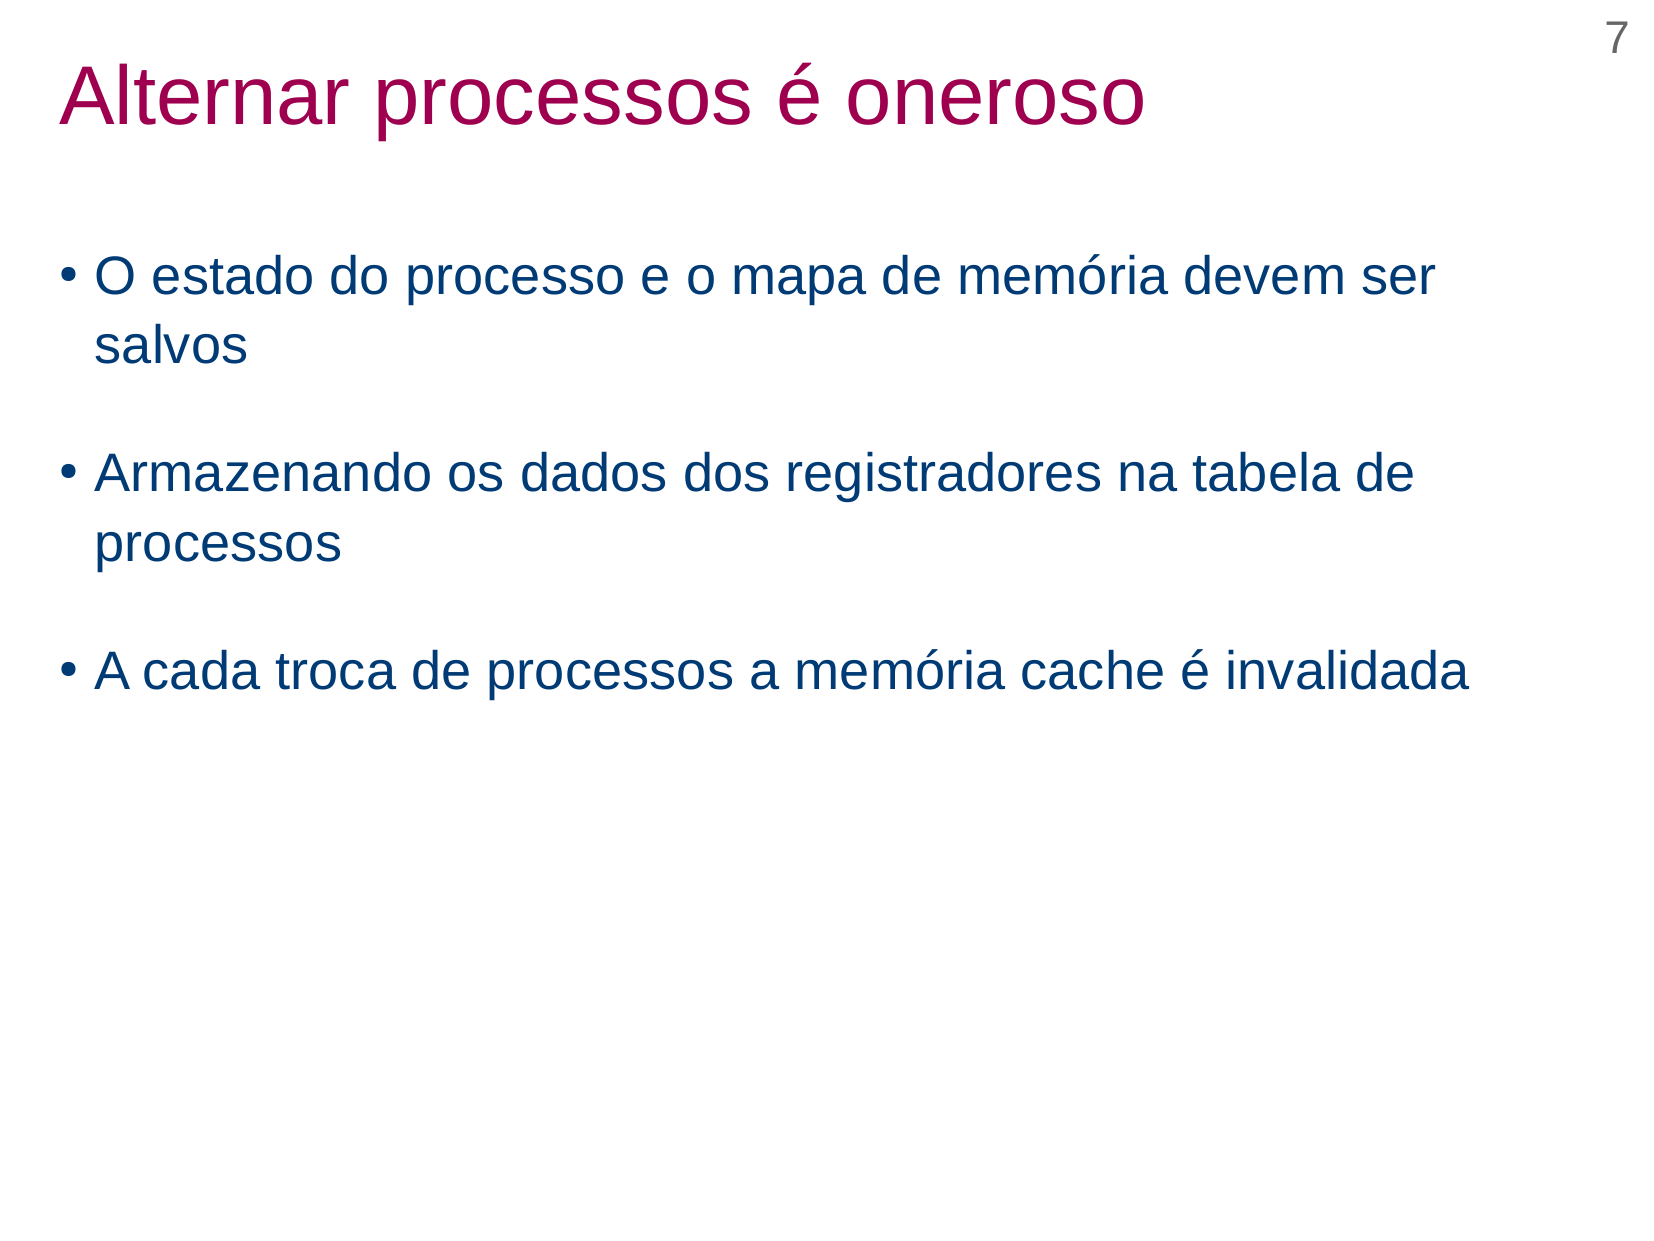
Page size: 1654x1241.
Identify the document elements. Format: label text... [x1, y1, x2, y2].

title Alternar processos é oneroso [59, 29, 1595, 148]
list O estado do processo e o mapa de memória devem ser salvos Armazenando os dados dos registradores na tabela de processos A cada troca de processos a memória cache é invalidada [59, 236, 1595, 1211]
